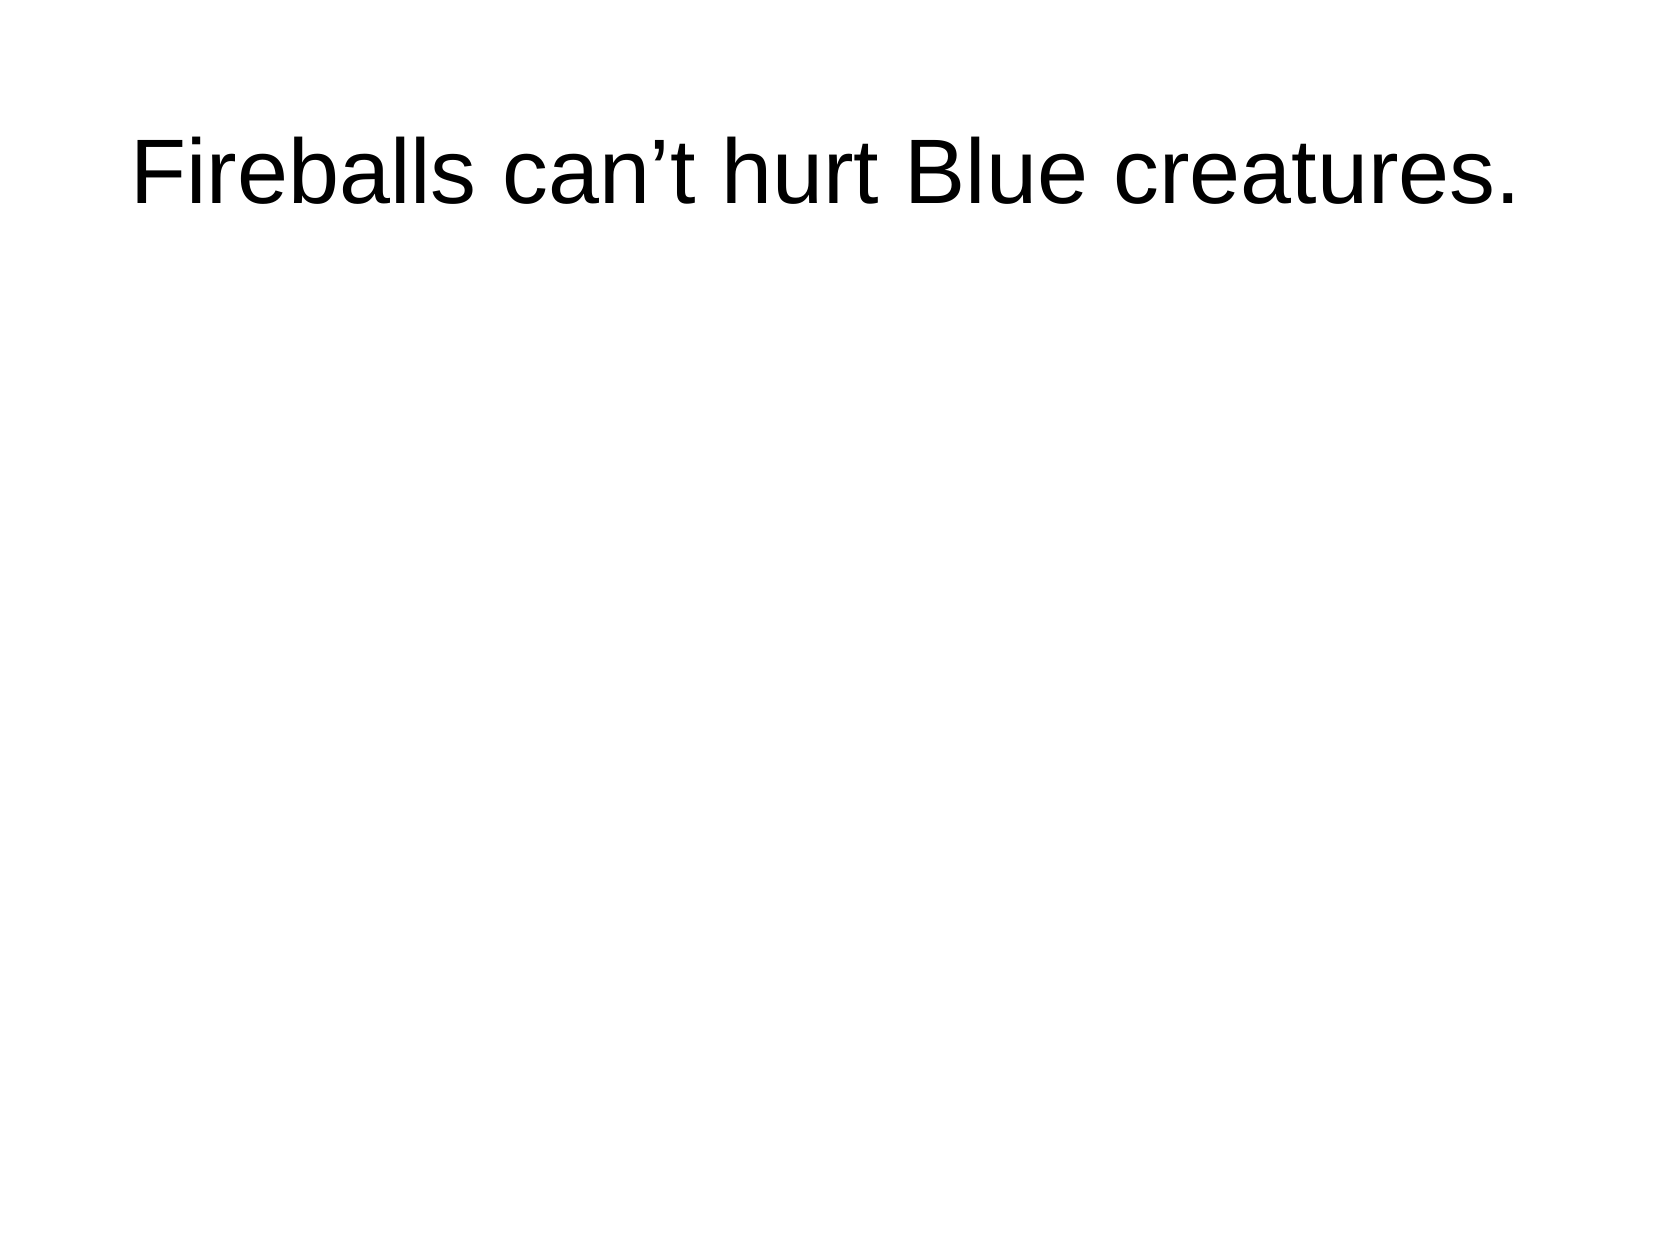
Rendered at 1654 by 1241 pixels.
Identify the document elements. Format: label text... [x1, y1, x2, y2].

title Fireballs can’t hurt Blue creatures. [82, 121, 1571, 1126]
